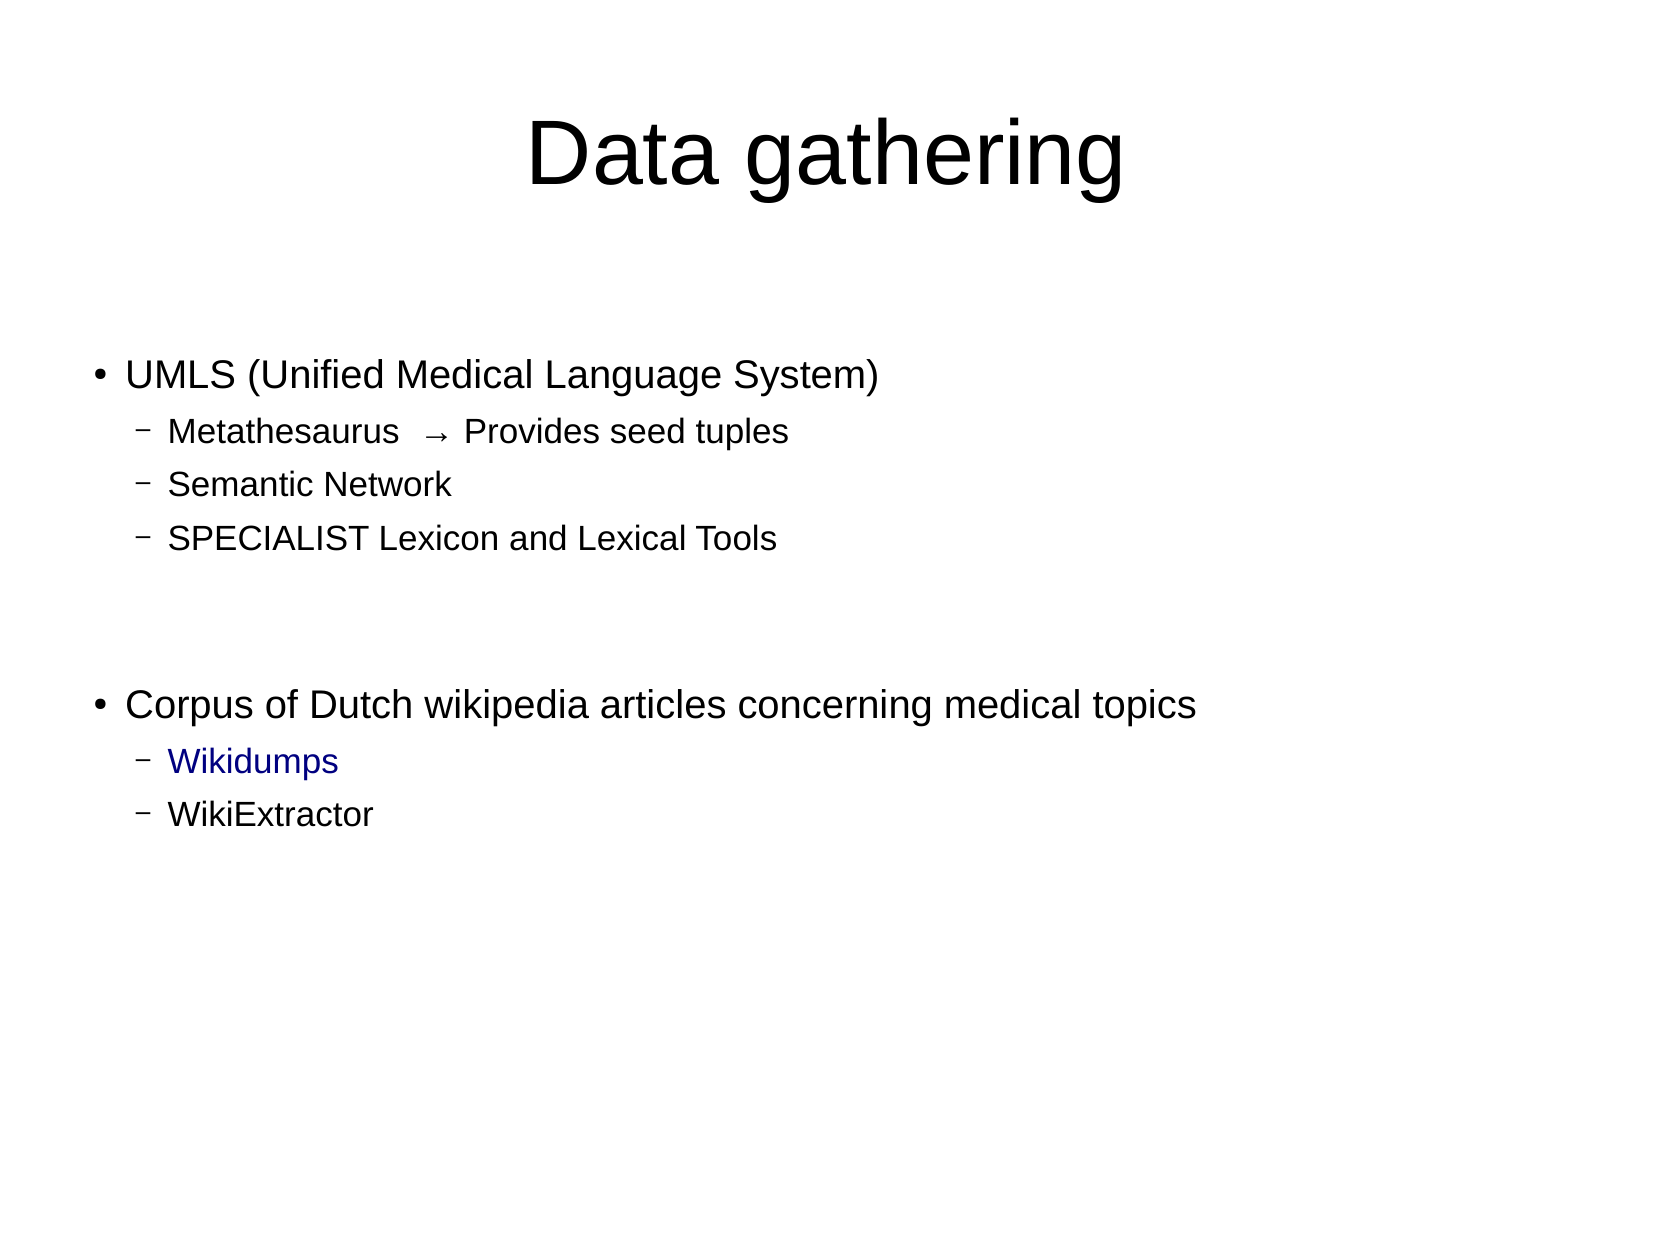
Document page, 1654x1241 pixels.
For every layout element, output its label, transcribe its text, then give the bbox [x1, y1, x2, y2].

title Data gathering [82, 49, 1571, 257]
list UMLS (Unified Medical Language System) Metathesaurus → Provides seed tuples Semantic Network SPECIALIST Lexicon and Lexical Tools Corpus of Dutch wikipedia articles concerning medical topics Wikidumps WikiExtractor [82, 290, 1571, 1010]
